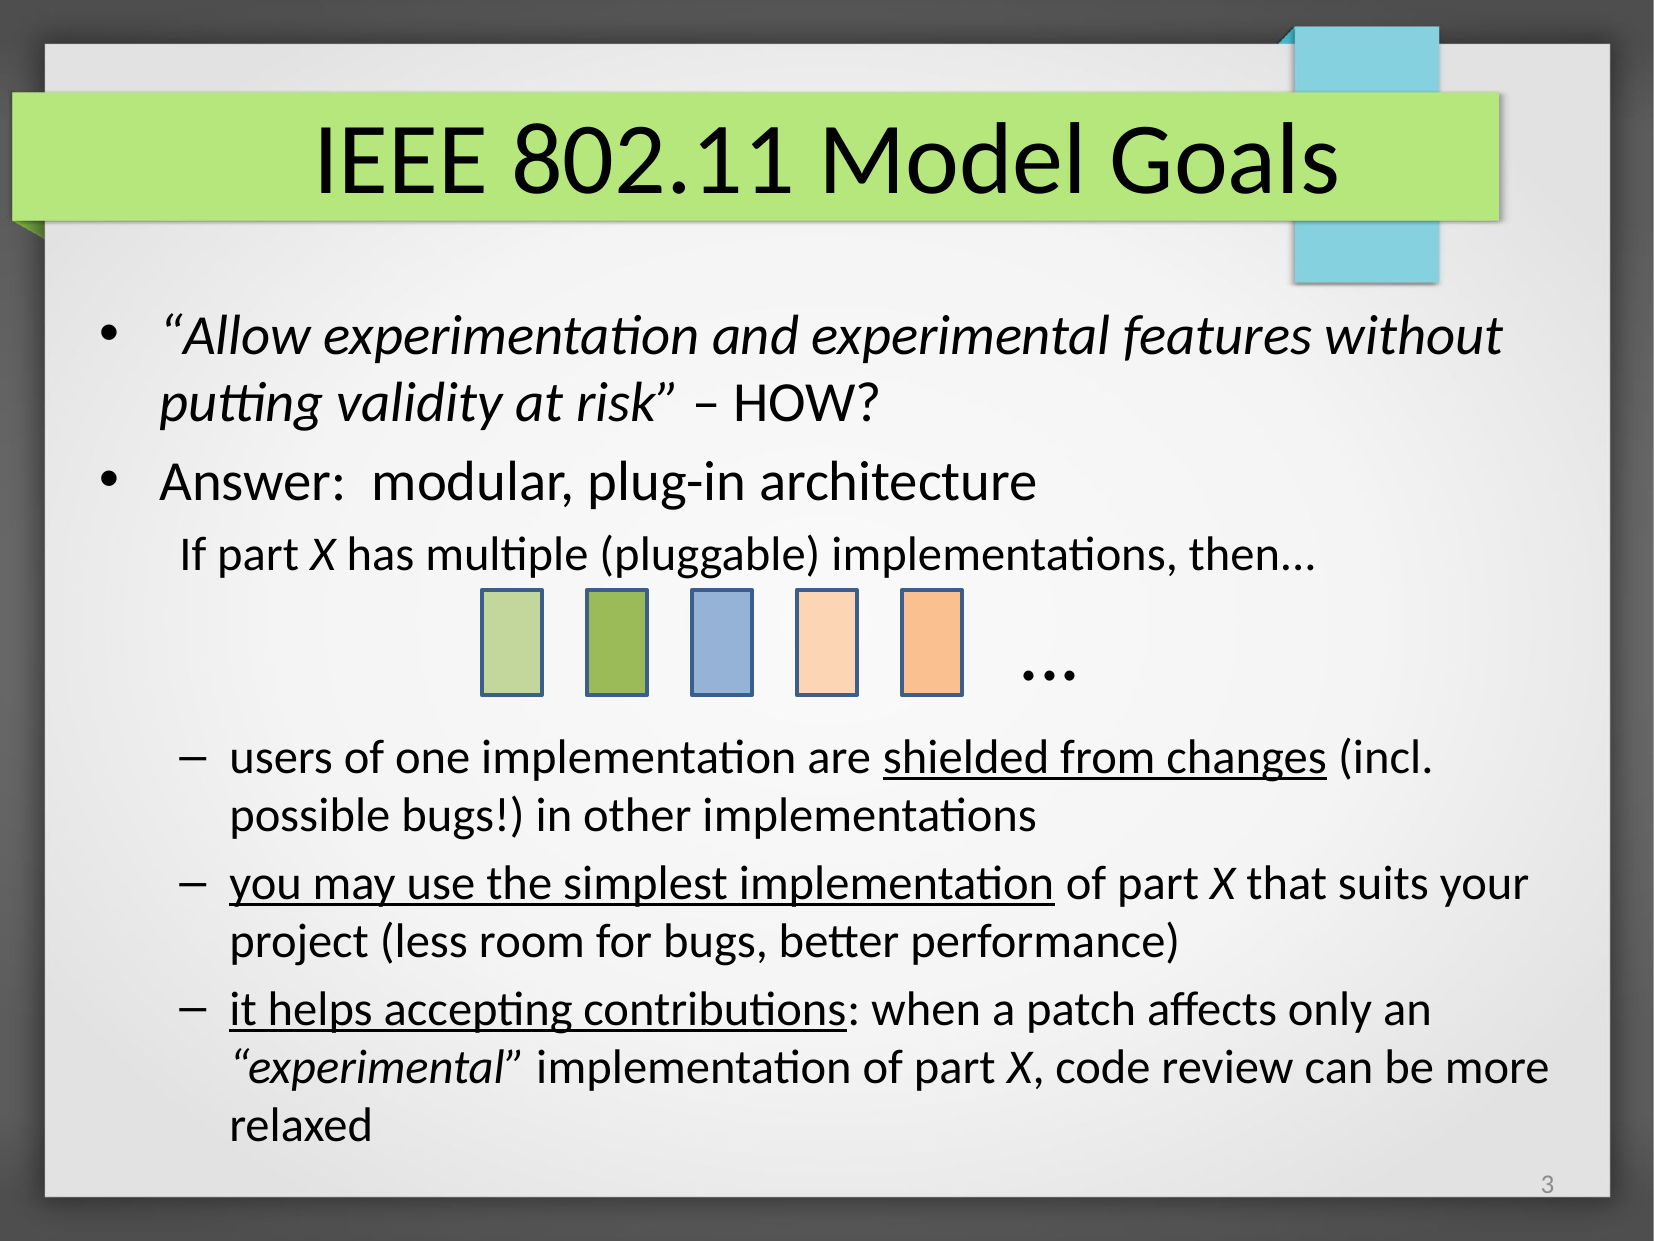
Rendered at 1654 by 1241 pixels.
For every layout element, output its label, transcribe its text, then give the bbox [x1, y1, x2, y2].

text_box [691, 590, 752, 695]
text_box [901, 590, 962, 695]
text_box [796, 590, 857, 695]
title IEEE 802.11 Model Goals [82, 49, 1571, 257]
slide_number <number> [1185, 1149, 1571, 1216]
list “Allow experimentation and experimental features without putting validity at risk” – HOW? Answer: modular, plug-in architecture If part X has multiple (pluggable) implementations, then... users of one implementation are shielded from changes (incl. possible bugs!) in other implementations you may use the simplest implementation of part X that suits your project (less room for bugs, better performance) it helps accepting contributions: when a patch affects only an “experimental” implementation of part X, code review can be more relaxed [82, 289, 1571, 1161]
text_box ... [1003, 590, 1097, 705]
picture [0, 0, 1654, 1241]
text_box [586, 590, 647, 695]
text_box [481, 590, 542, 695]
